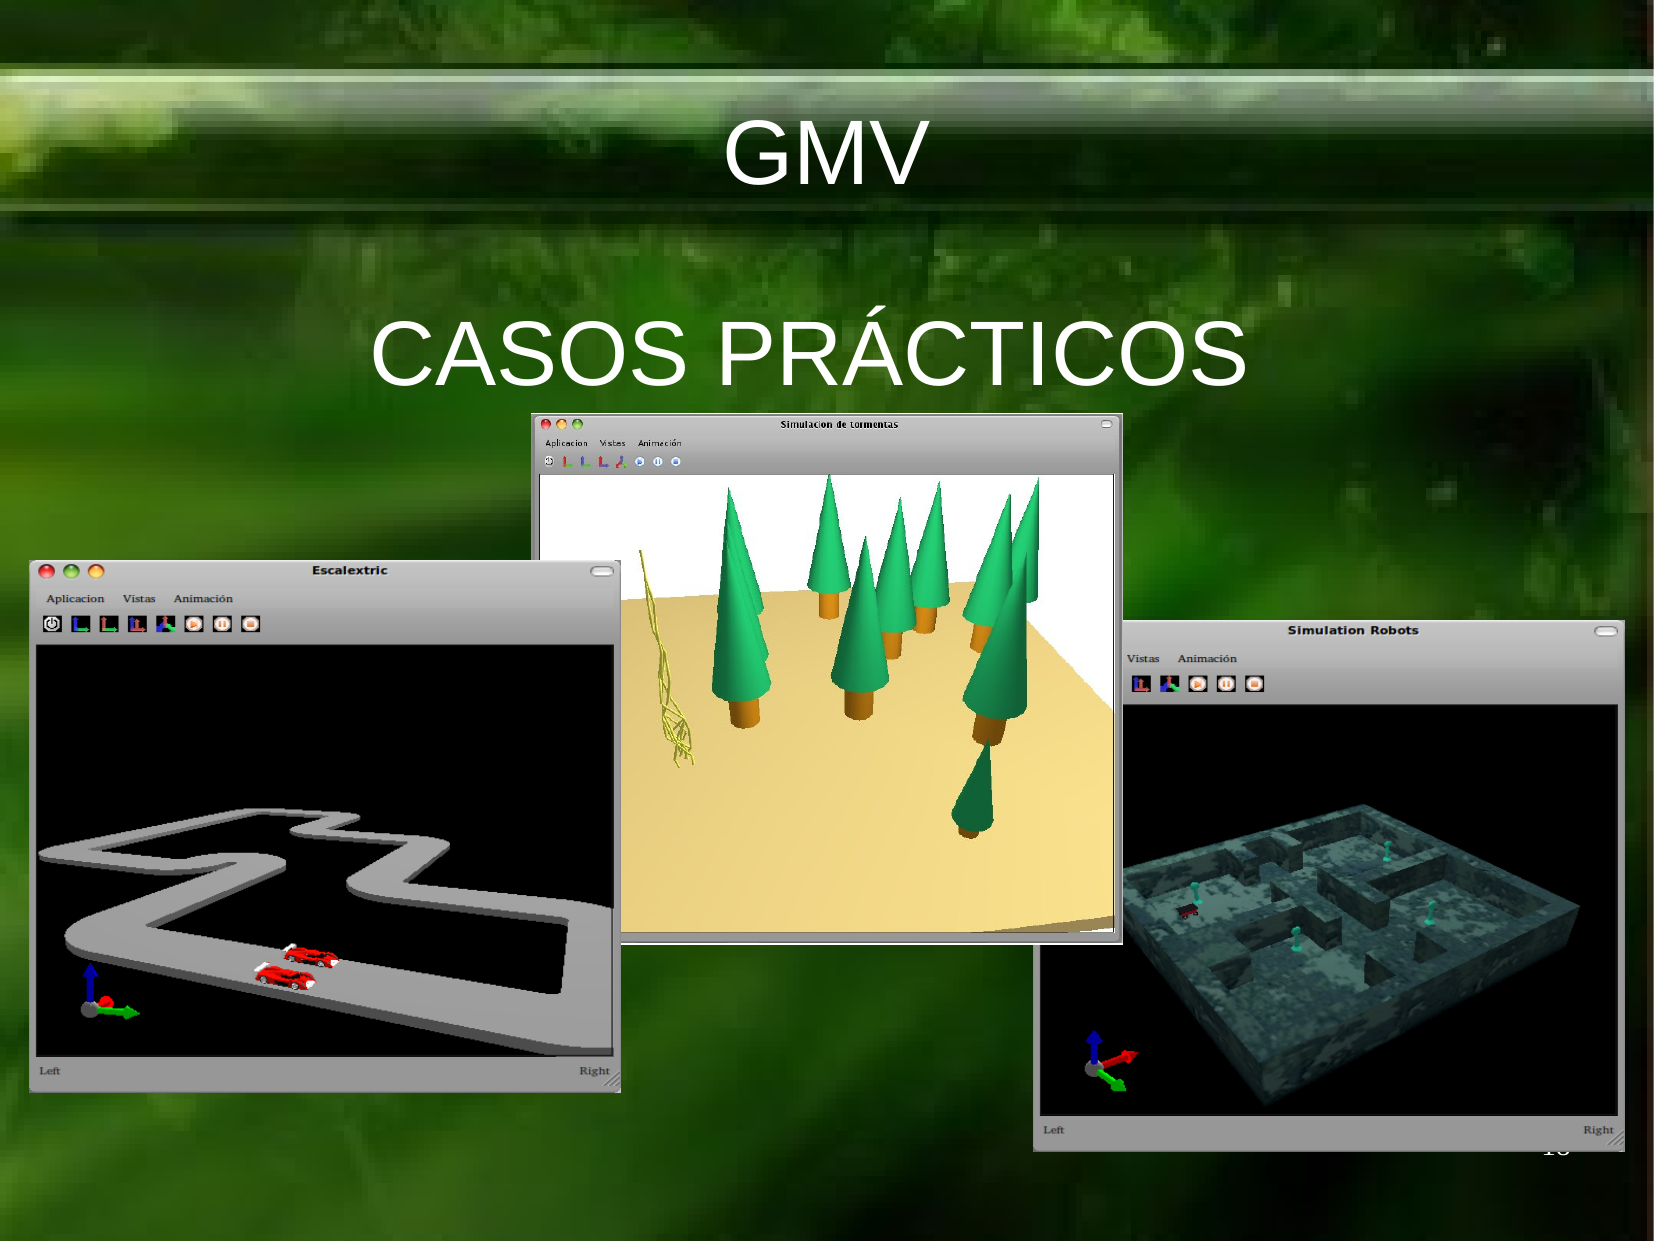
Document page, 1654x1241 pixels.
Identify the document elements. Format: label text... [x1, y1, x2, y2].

picture [0, 0, 1654, 1241]
title GMV [82, 56, 1571, 250]
text_box CASOS PRÁCTICOS [354, 295, 1300, 413]
